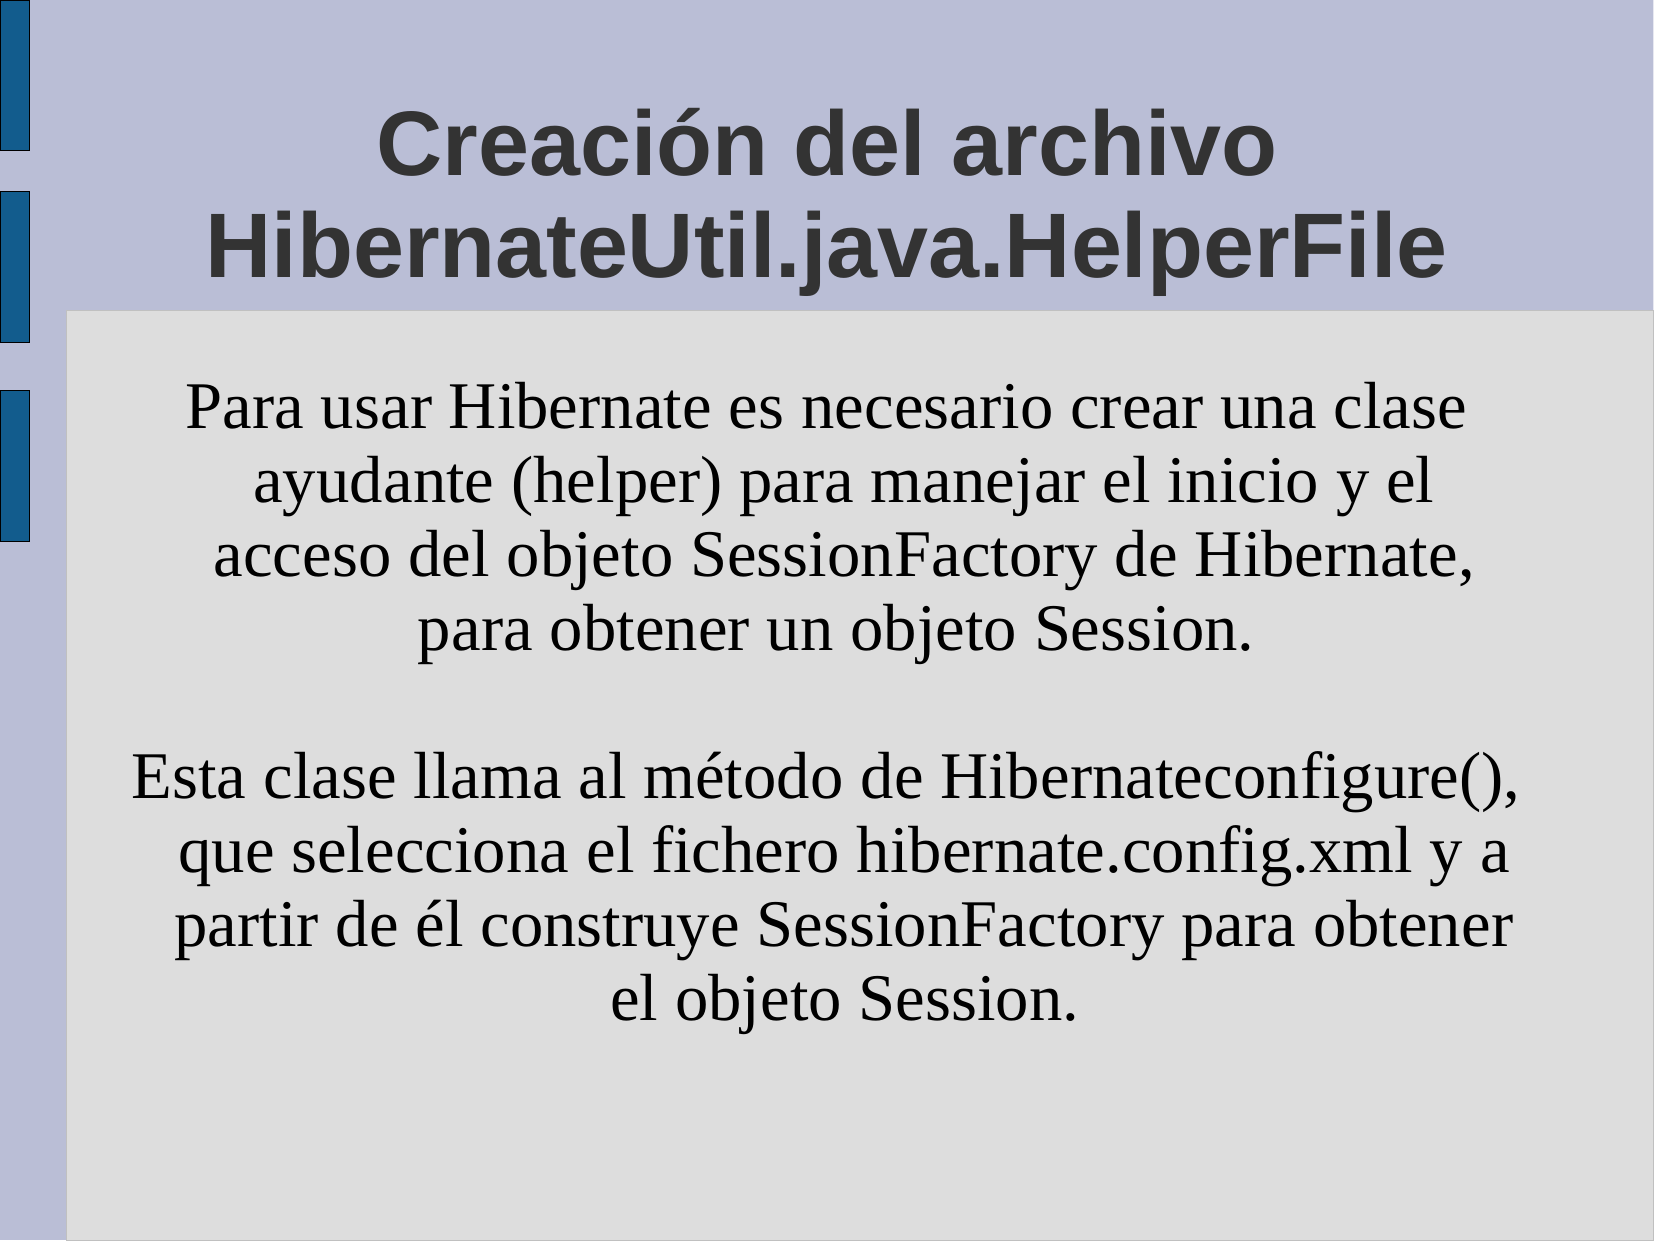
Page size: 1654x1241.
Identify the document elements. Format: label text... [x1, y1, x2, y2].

title Creación del archivo HibernateUtil.java.HelperFile [121, 92, 1534, 298]
subtitle Para usar Hibernate es necesario crear una clase ayudante (helper) para manejar el inicio y el acceso del objeto SessionFactory de Hibernate, para obtener un objeto Session. Esta clase llama al método de Hibernateconfigure(), que selecciona el fichero hibernate.config.xml y a partir de él construye SessionFactory para obtener el objeto Session. [121, 318, 1534, 1086]
